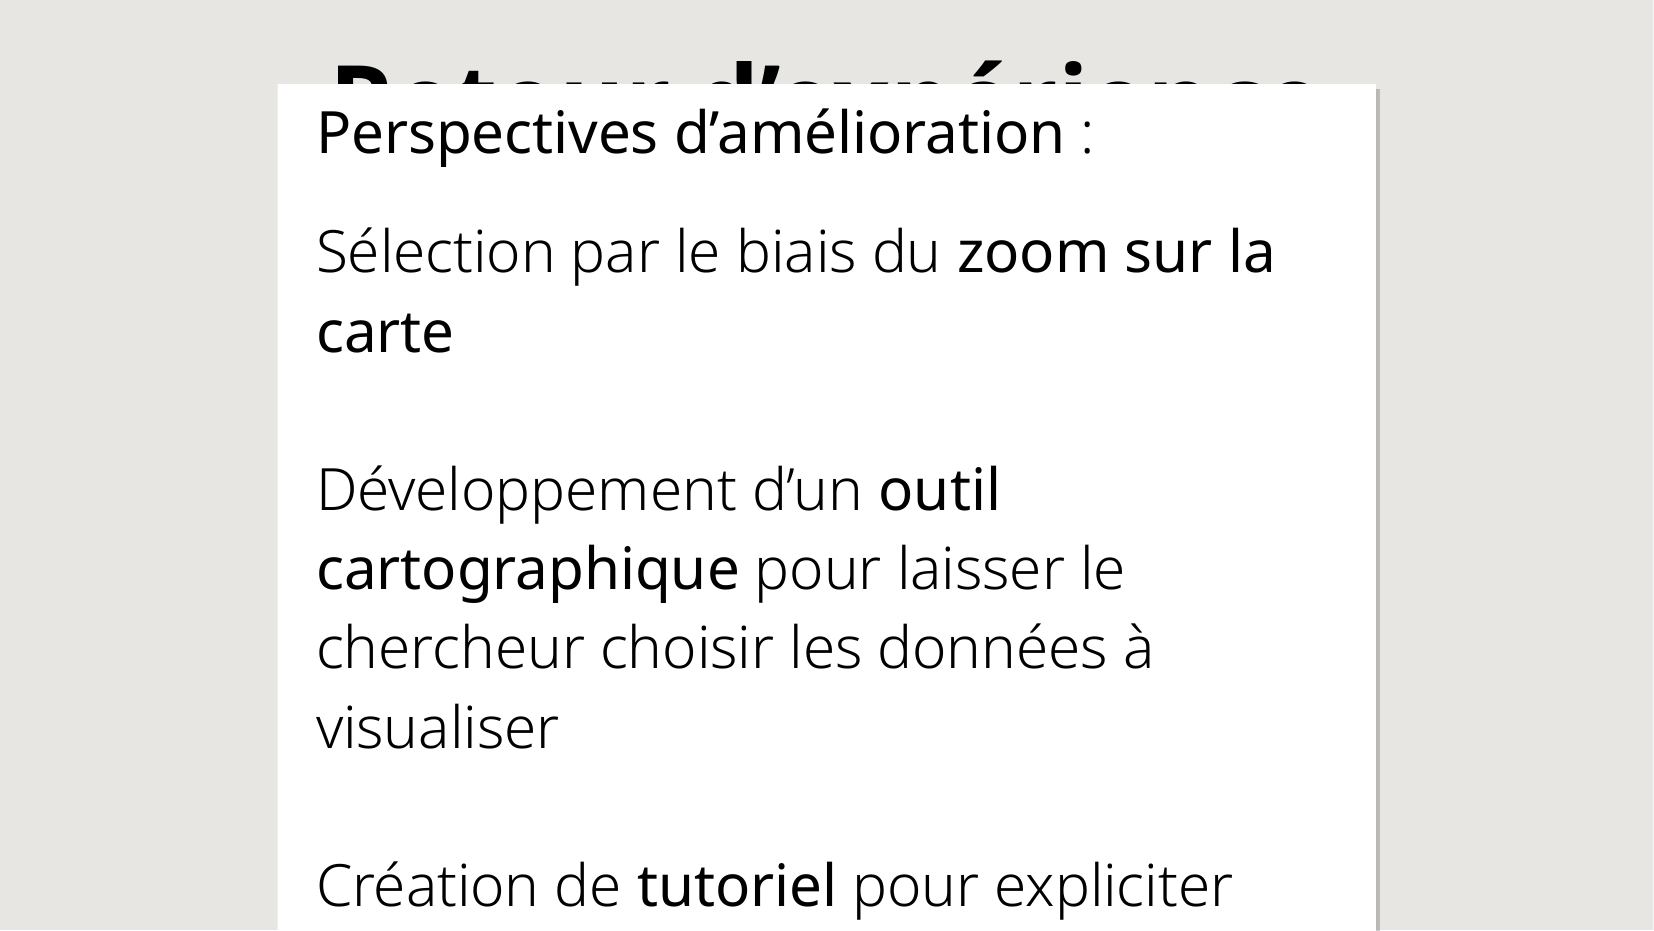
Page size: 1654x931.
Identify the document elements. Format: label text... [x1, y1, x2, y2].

title Retour d’expérience [271, 37, 1382, 160]
text_box Perspectives d’amélioration : Sélection par le biais du zoom sur la carte Développement d’un outil cartographique pour laisser le chercheur choisir les données à visualiser Création de tutoriel pour expliciter l’utilisation de la carte [277, 194, 1376, 900]
